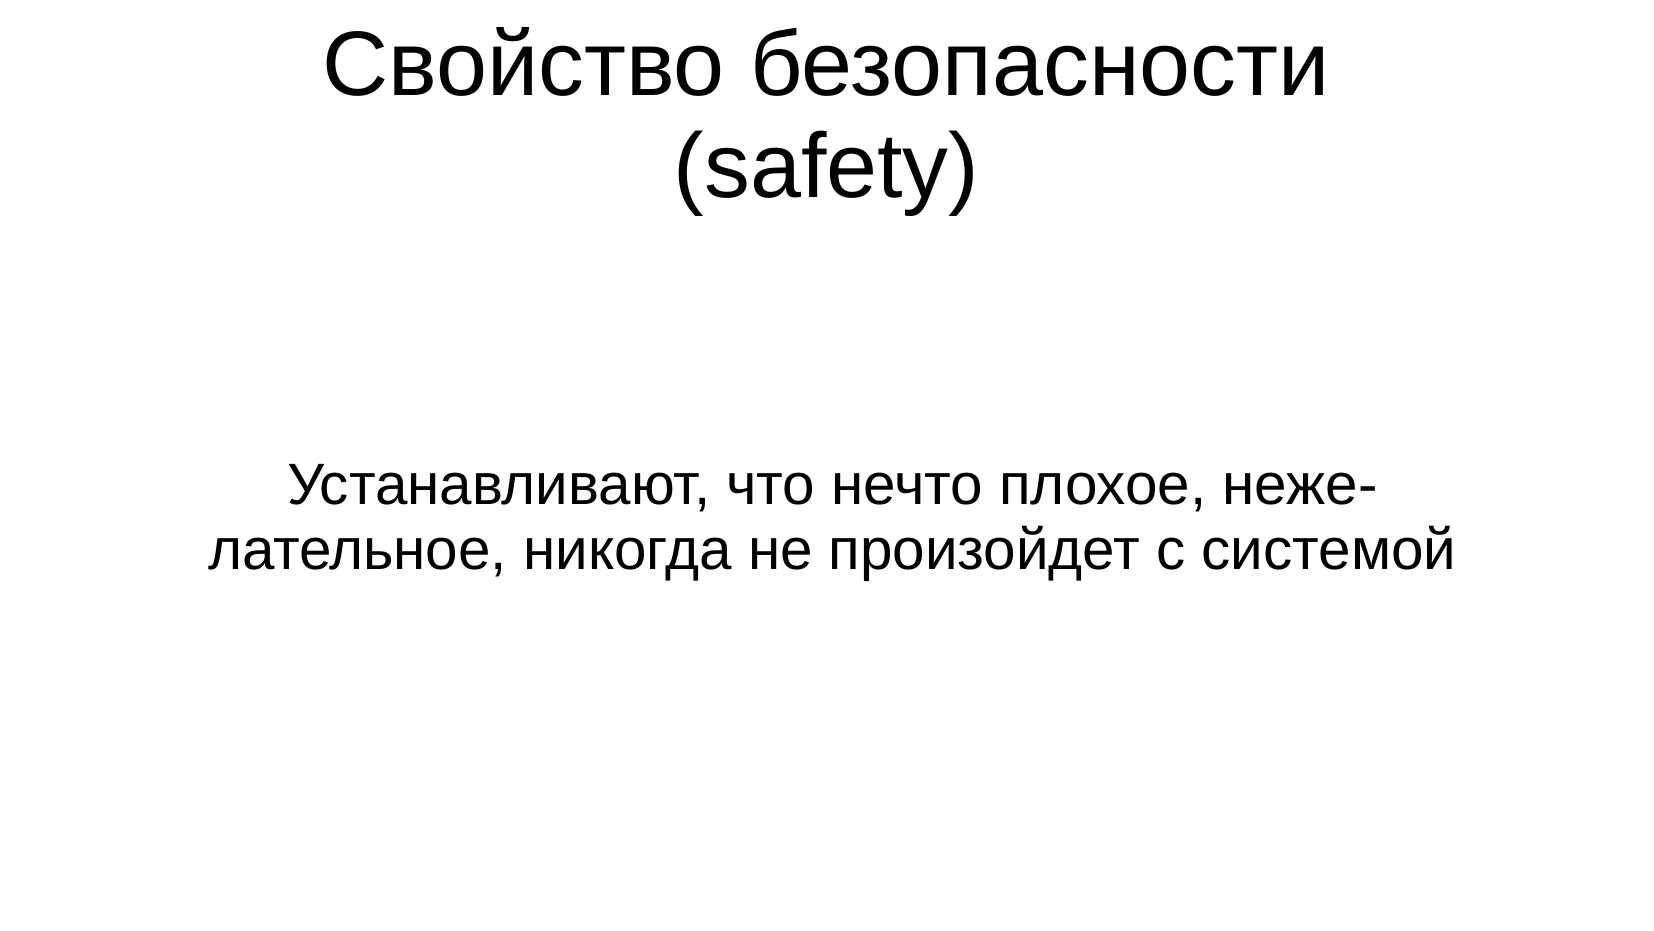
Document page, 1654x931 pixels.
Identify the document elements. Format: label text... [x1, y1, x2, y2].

title Свойство безопасности (safety) [82, 12, 1571, 218]
title Устанавливают, что нечто плохое, неже- лательное, никогда не произойдет с системой [88, 438, 1577, 594]
